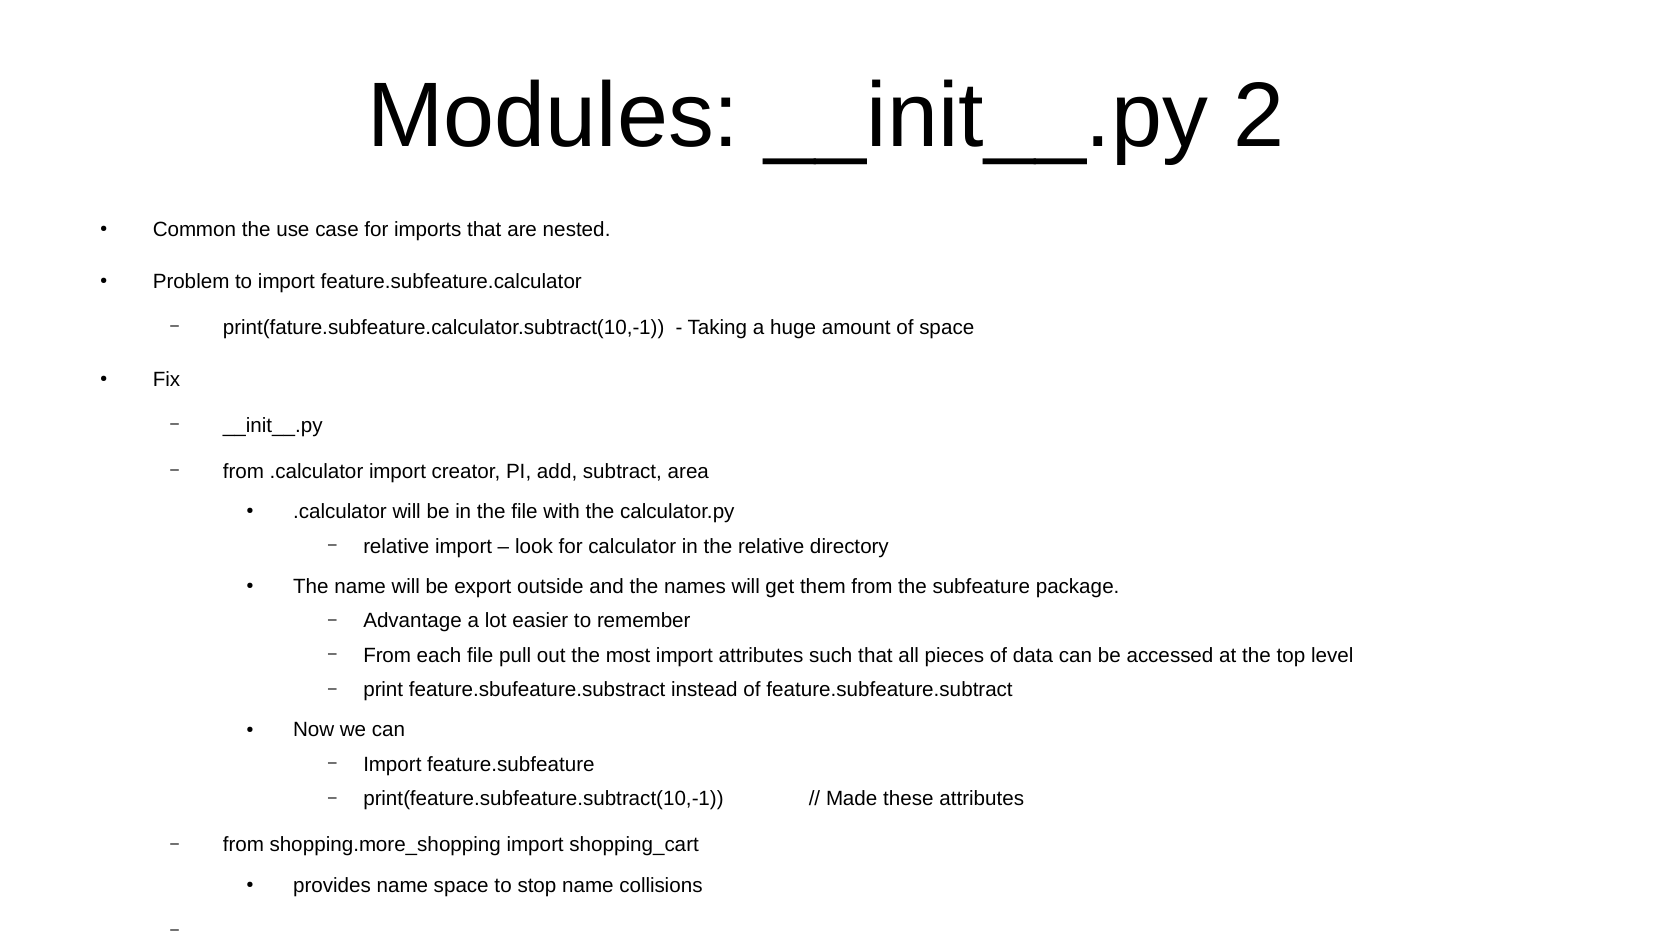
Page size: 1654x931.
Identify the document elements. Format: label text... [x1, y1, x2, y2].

title Modules: __init__.py 2 [82, 37, 1571, 193]
list Common the use case for imports that are nested. Problem to import feature.subfeature.calculator print(fature.subfeature.calculator.subtract(10,-1)) - Taking a huge amount of space Fix __init__.py from .calculator import creator, PI, add, subtract, area .calculator will be in the file with the calculator.py relative import – look for calculator in the relative directory The name will be export outside and the names will get them from the subfeature package. Advantage a lot easier to remember From each file pull out the most import attributes such that all pieces of data can be accessed at the top level print feature.sbufeature.substract instead of feature.subfeature.subtract Now we can Import feature.subfeature print(feature.subfeature.subtract(10,-1)) // Made these attributes from shopping.more_shopping import shopping_cart provides name space to stop name collisions [82, 217, 1576, 901]
